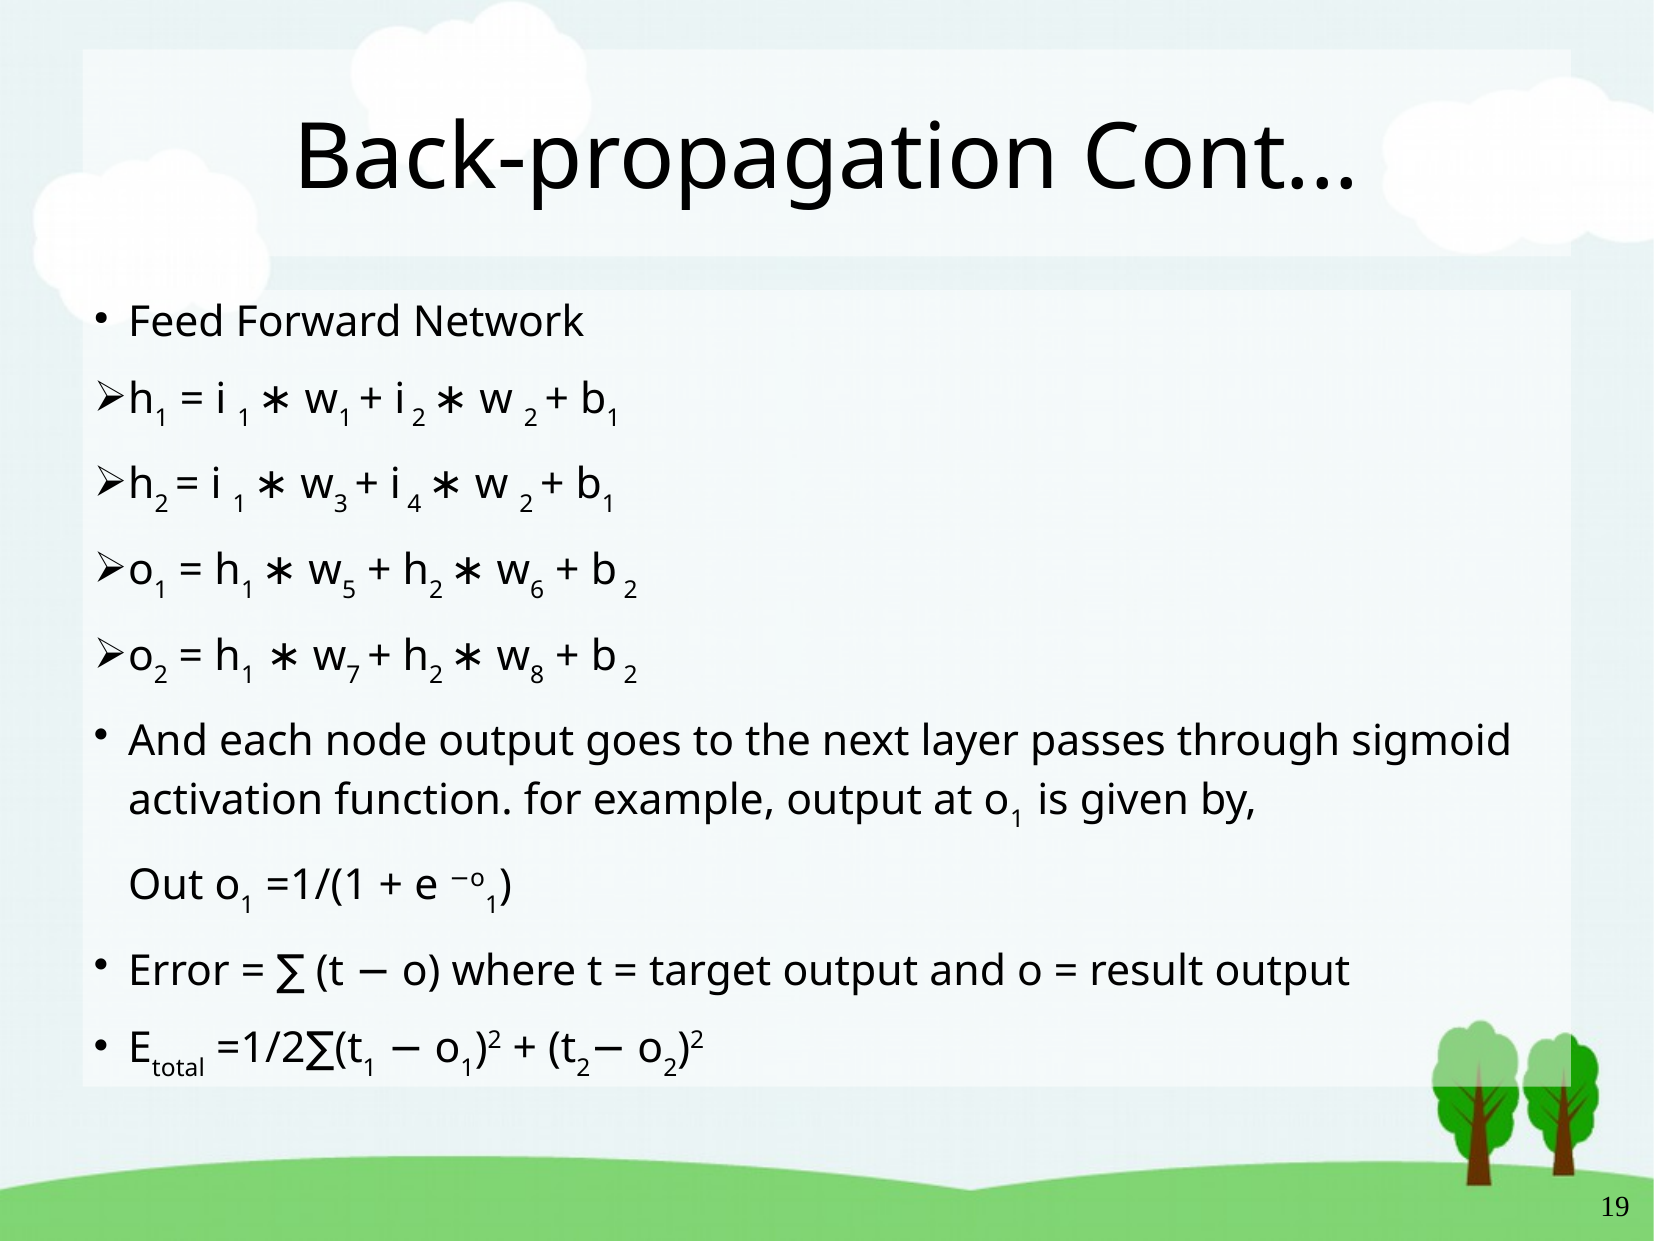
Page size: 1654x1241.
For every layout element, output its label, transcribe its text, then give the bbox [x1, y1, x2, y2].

title Back-propagation Cont... [82, 49, 1571, 257]
list Feed Forward Network h1 = i 1 ∗ w1 + i 2 ∗ w 2 + b1 h2 = i 1 ∗ w3 + i 4 ∗ w 2 + b1 o1 = h1 ∗ w5 + h2 ∗ w6 + b 2 o2 = h1 ∗ w7 + h2 ∗ w8 + b 2 And each node output goes to the next layer passes through sigmoid activation function. for example, output at o1 is given by, Out o1 =1/(1 + e −o1) Error = ∑ (t − o) where t = target output and o = result output Etotal =1/2∑(t1 − o1)2 + (t2− o2)2 [82, 290, 1571, 1087]
picture [0, 0, 1654, 1241]
